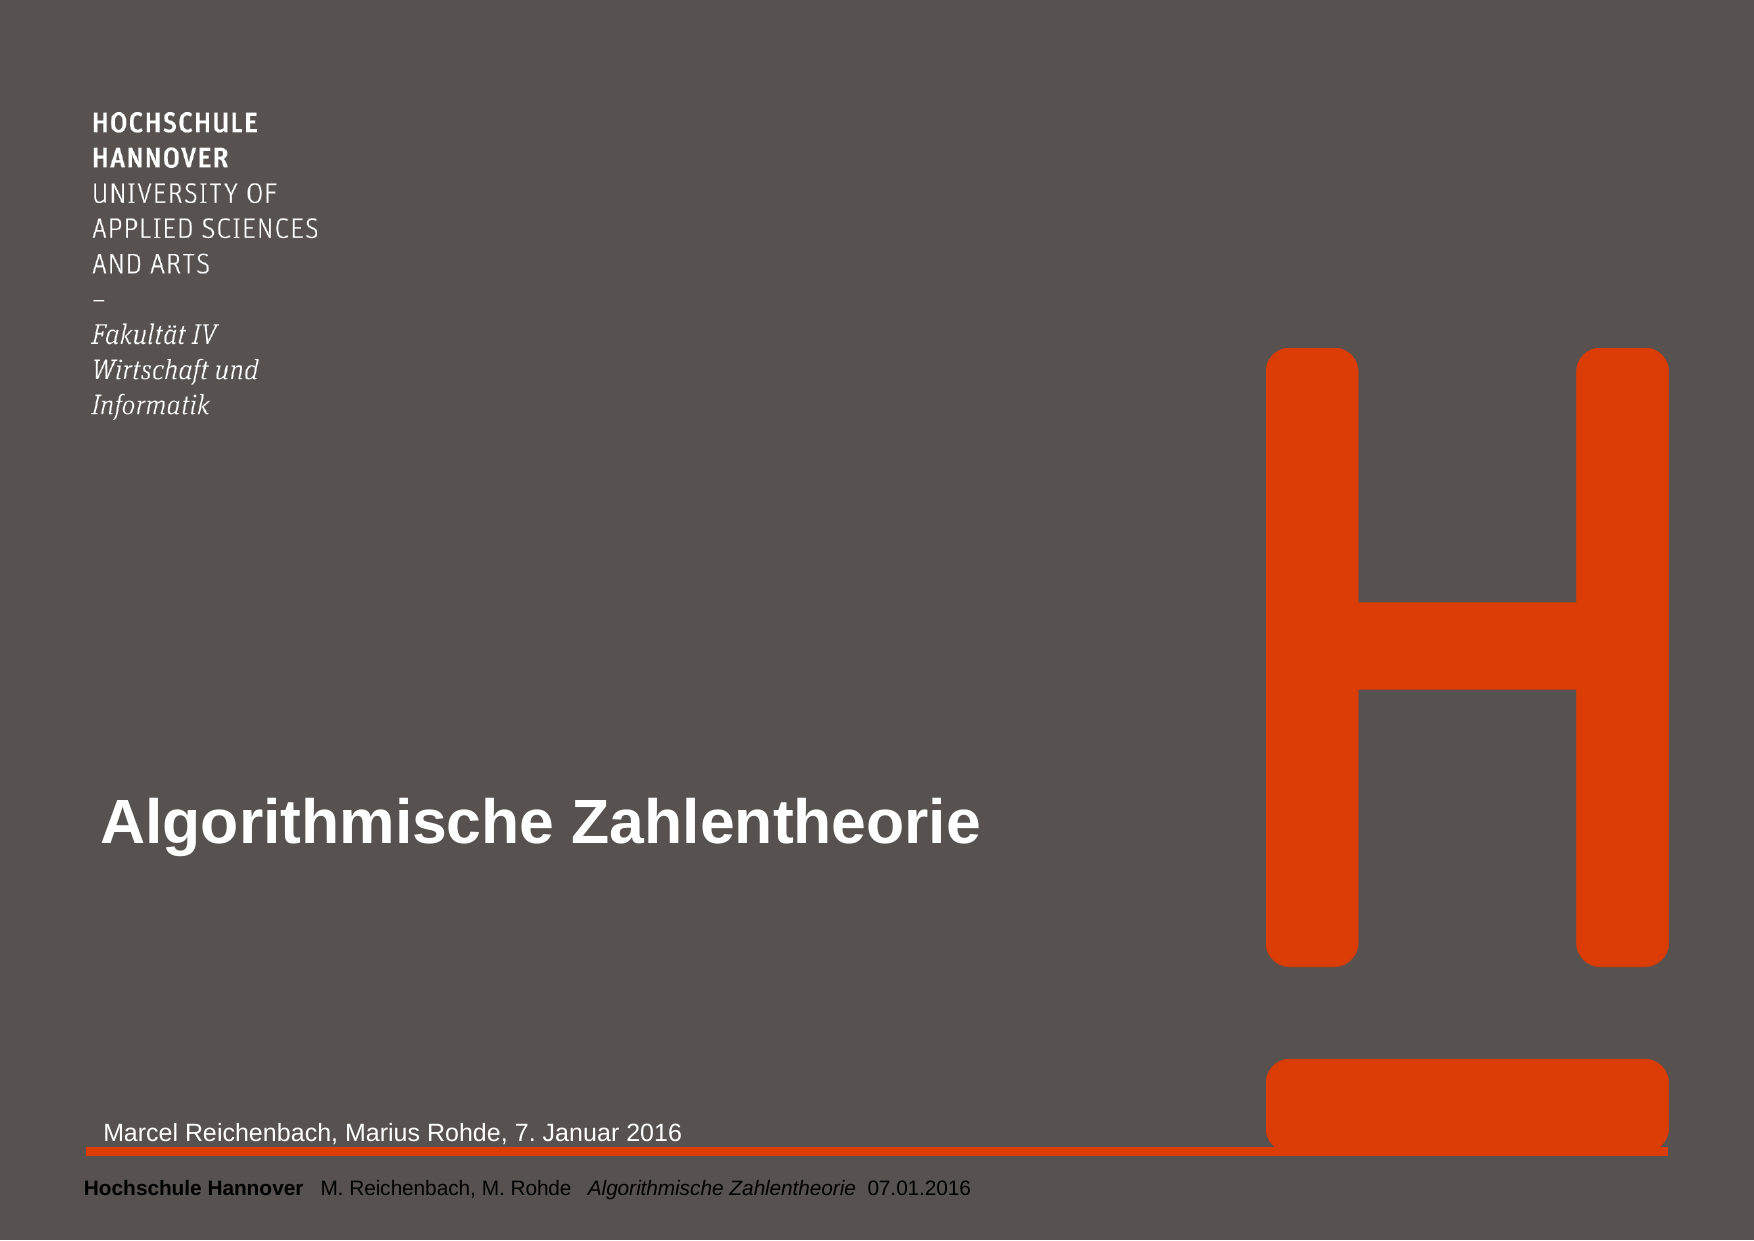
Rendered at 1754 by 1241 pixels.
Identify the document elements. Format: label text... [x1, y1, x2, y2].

picture [91, 112, 317, 420]
picture [1266, 348, 1669, 1152]
title Algorithmische Zahlentheorie [85, 773, 1232, 892]
text_box Marcel Reichenbach, Marius Rohde, 7. Januar 2016 [103, 1116, 1192, 1146]
